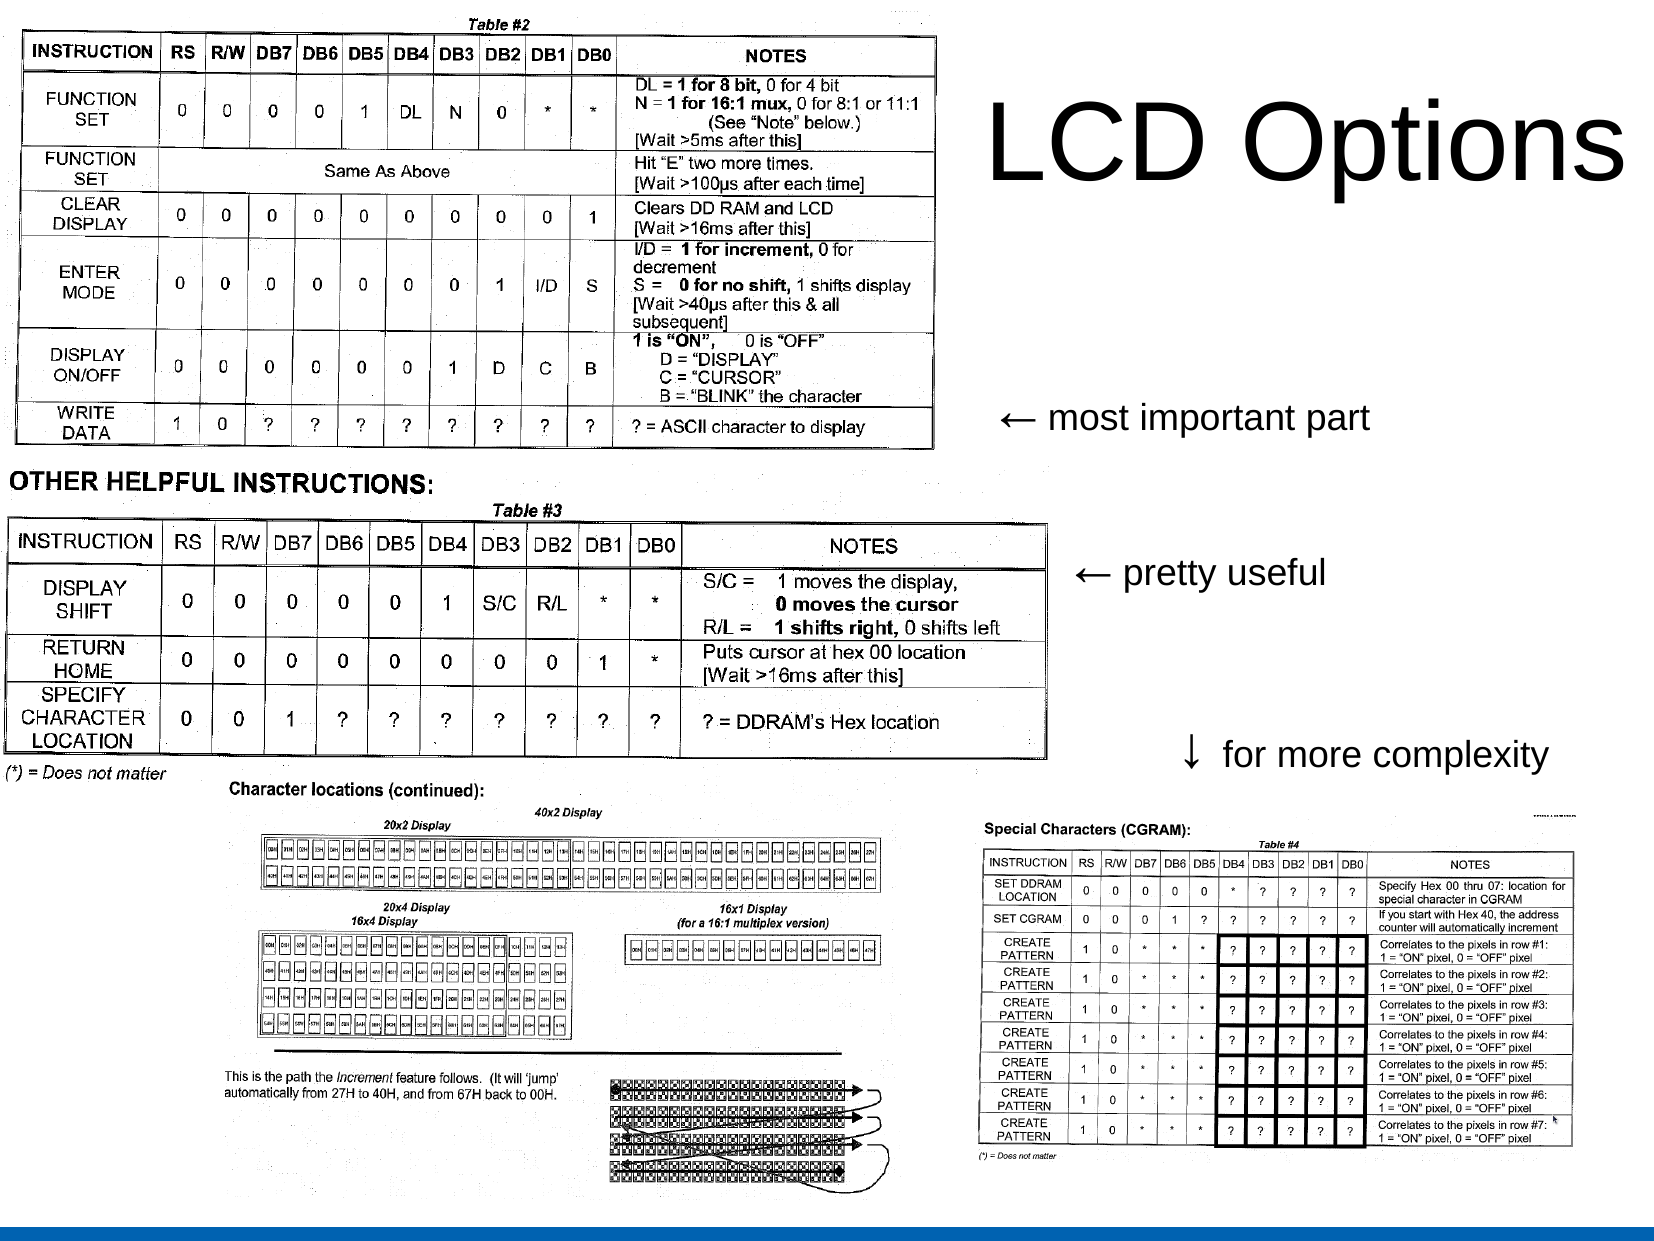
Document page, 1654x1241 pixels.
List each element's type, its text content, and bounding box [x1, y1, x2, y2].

picture [975, 815, 1576, 1163]
text_box ↓ for more complexity [1162, 707, 1651, 788]
title LCD Options [938, 37, 1654, 245]
picture [1, 11, 938, 451]
text_box ←pretty useful [1050, 525, 1538, 605]
text_box ←most important part [975, 370, 1463, 451]
picture [0, 464, 1049, 1201]
